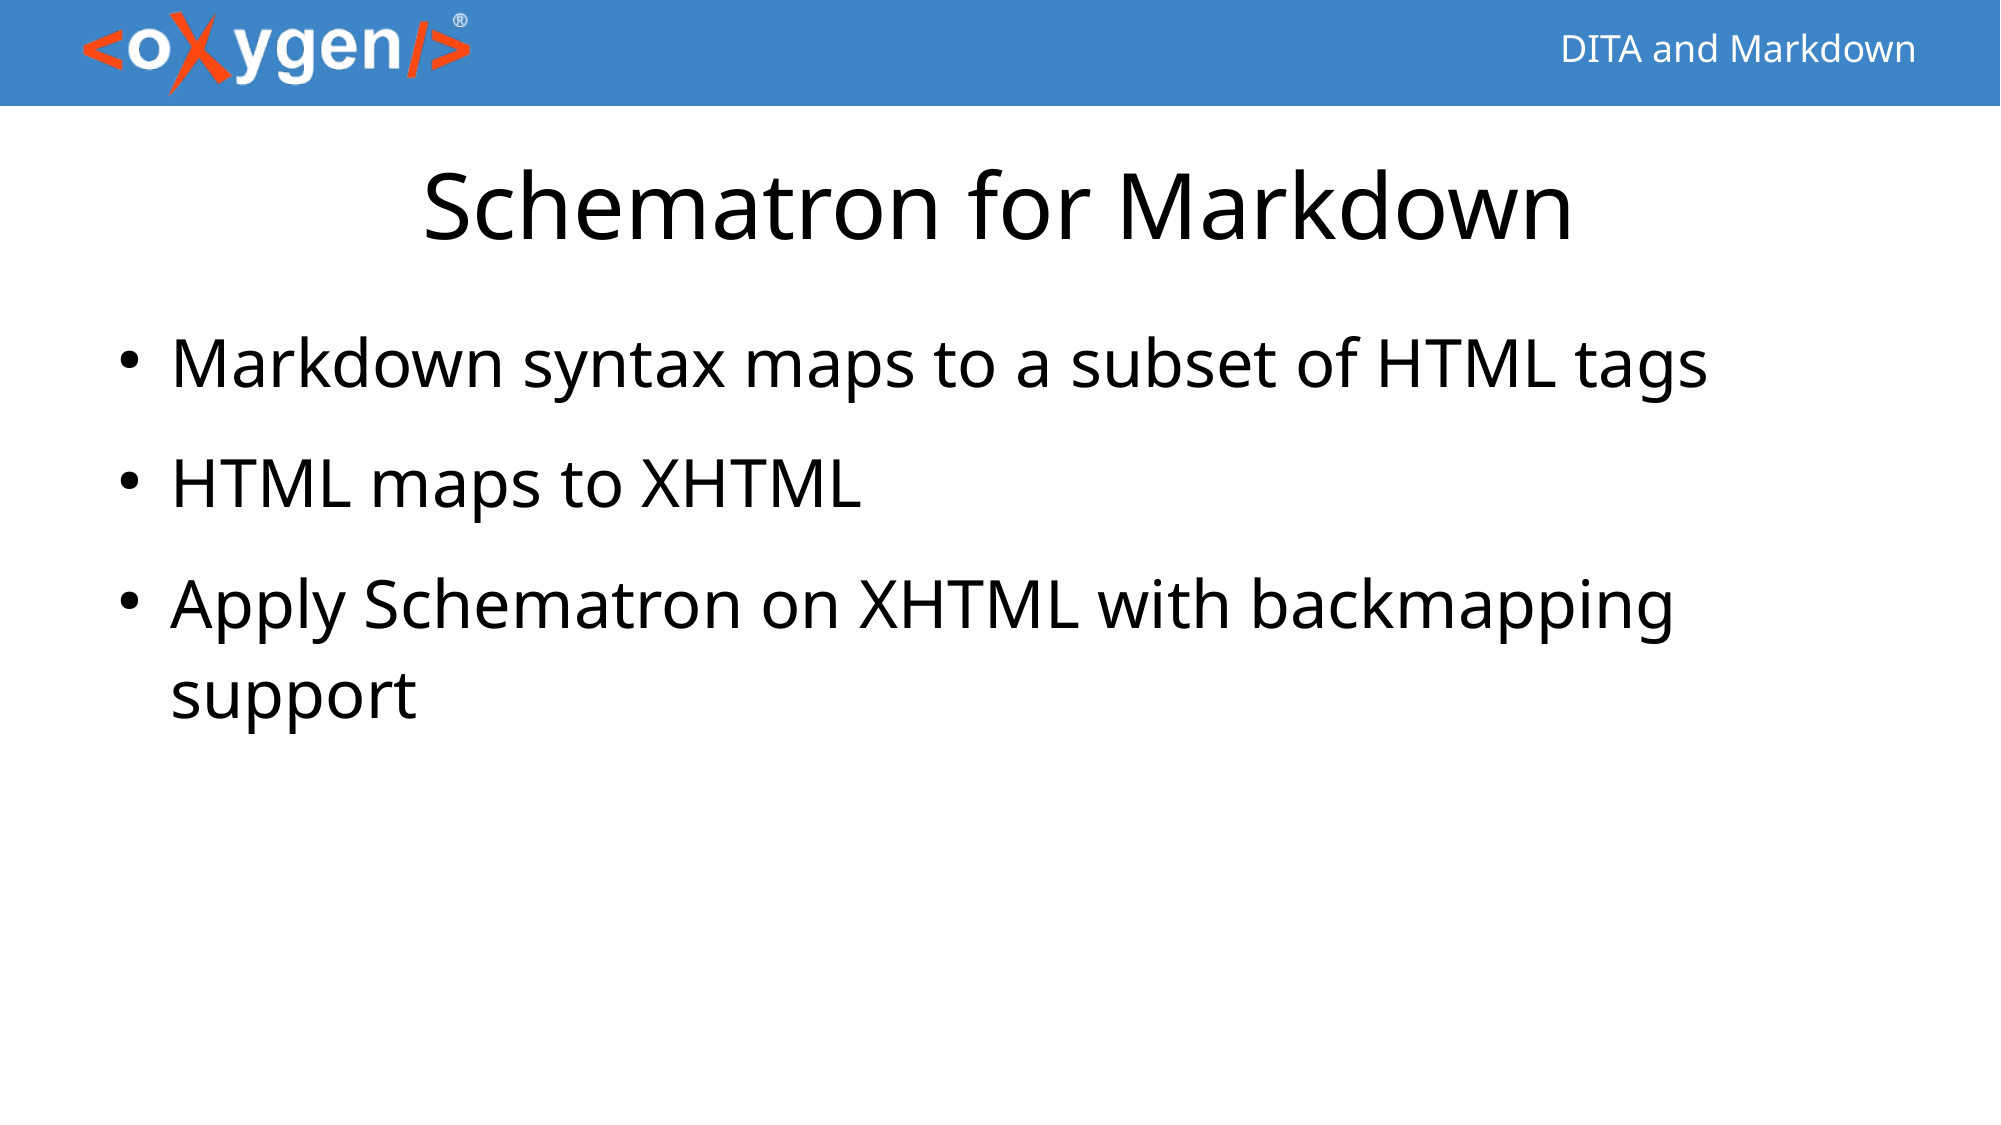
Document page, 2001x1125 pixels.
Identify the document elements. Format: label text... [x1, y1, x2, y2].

title Schematron for Markdown [99, 109, 1900, 298]
picture [75, 0, 488, 106]
list Markdown syntax maps to a subset of HTML tags HTML maps to XHTML Apply Schematron on XHTML with backmapping support [99, 316, 1900, 1083]
